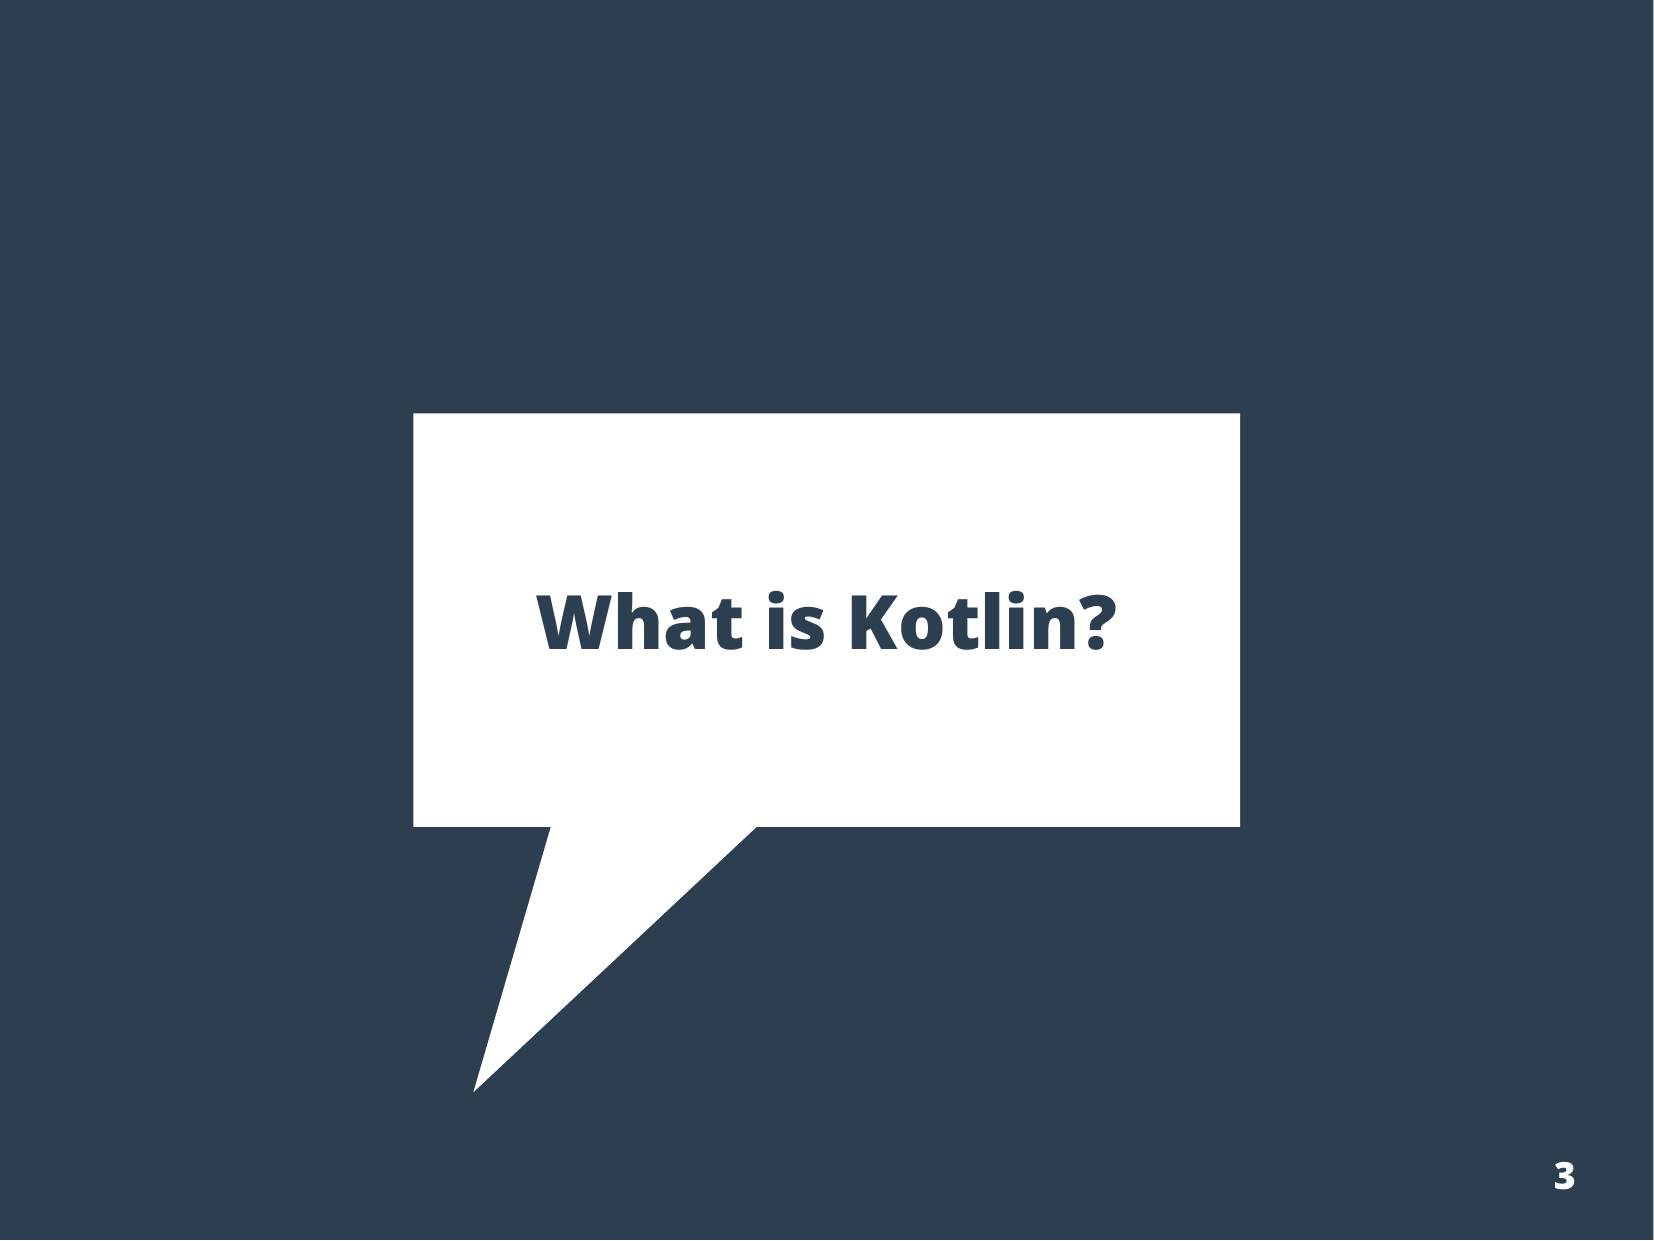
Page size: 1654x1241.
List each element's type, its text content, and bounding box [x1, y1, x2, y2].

title What is Kotlin? [442, 442, 1211, 798]
